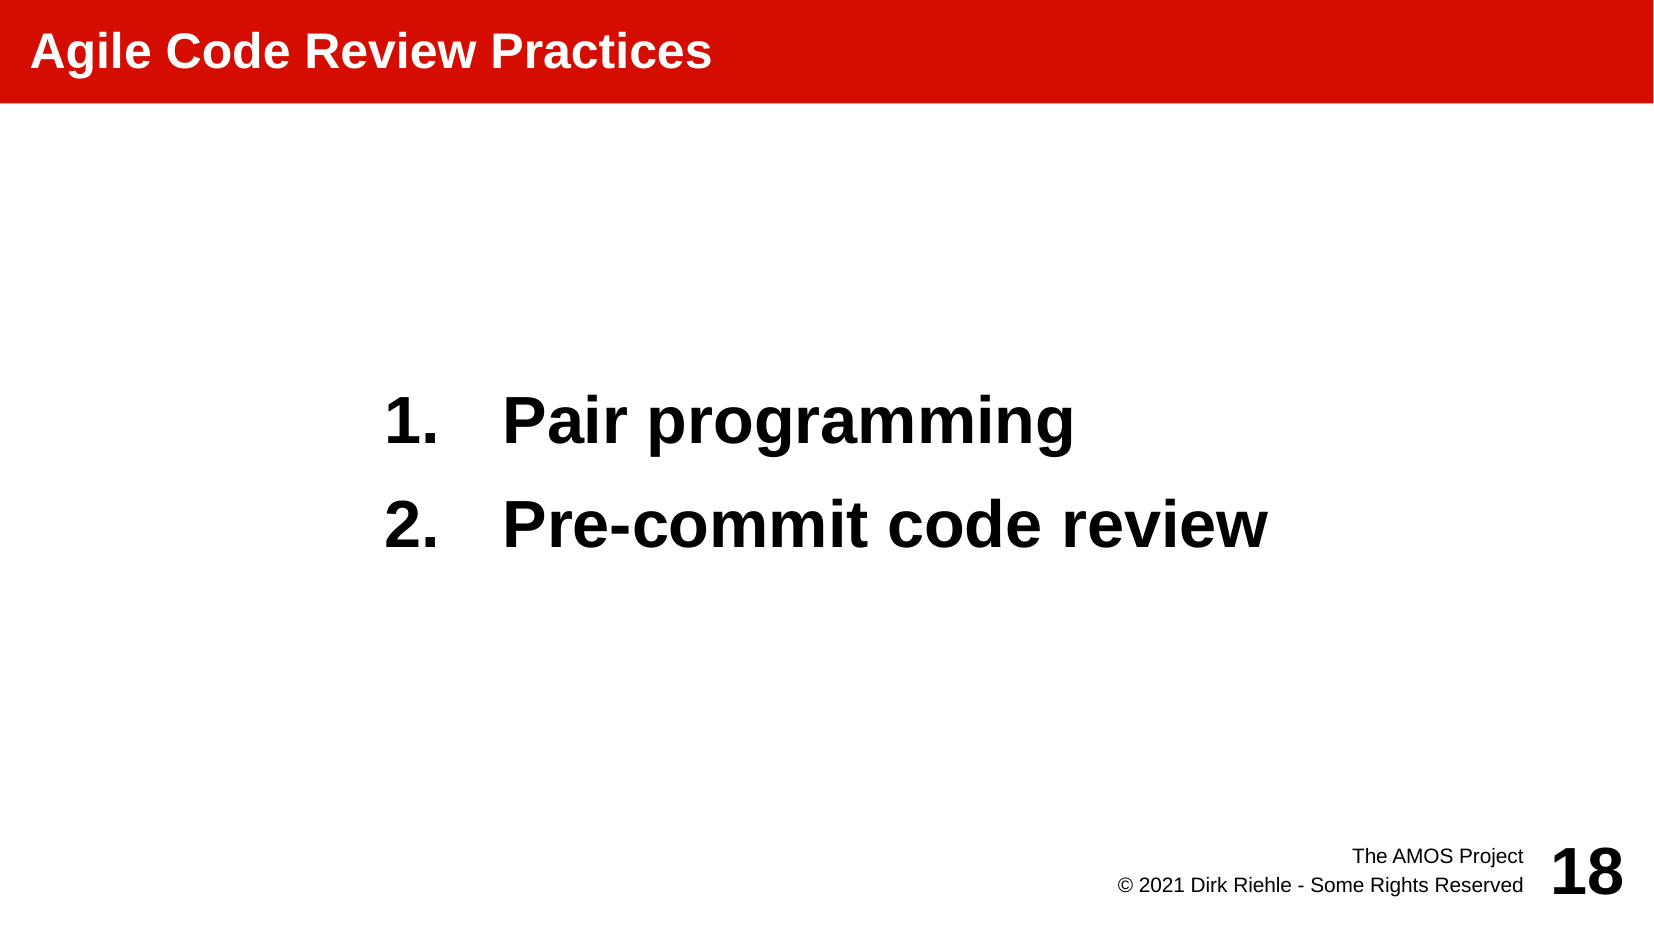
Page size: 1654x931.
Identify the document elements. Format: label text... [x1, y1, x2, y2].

title Agile Code Review Practices [0, 0, 1654, 104]
subtitle Pair programming Pre-commit code review [29, 132, 1625, 813]
